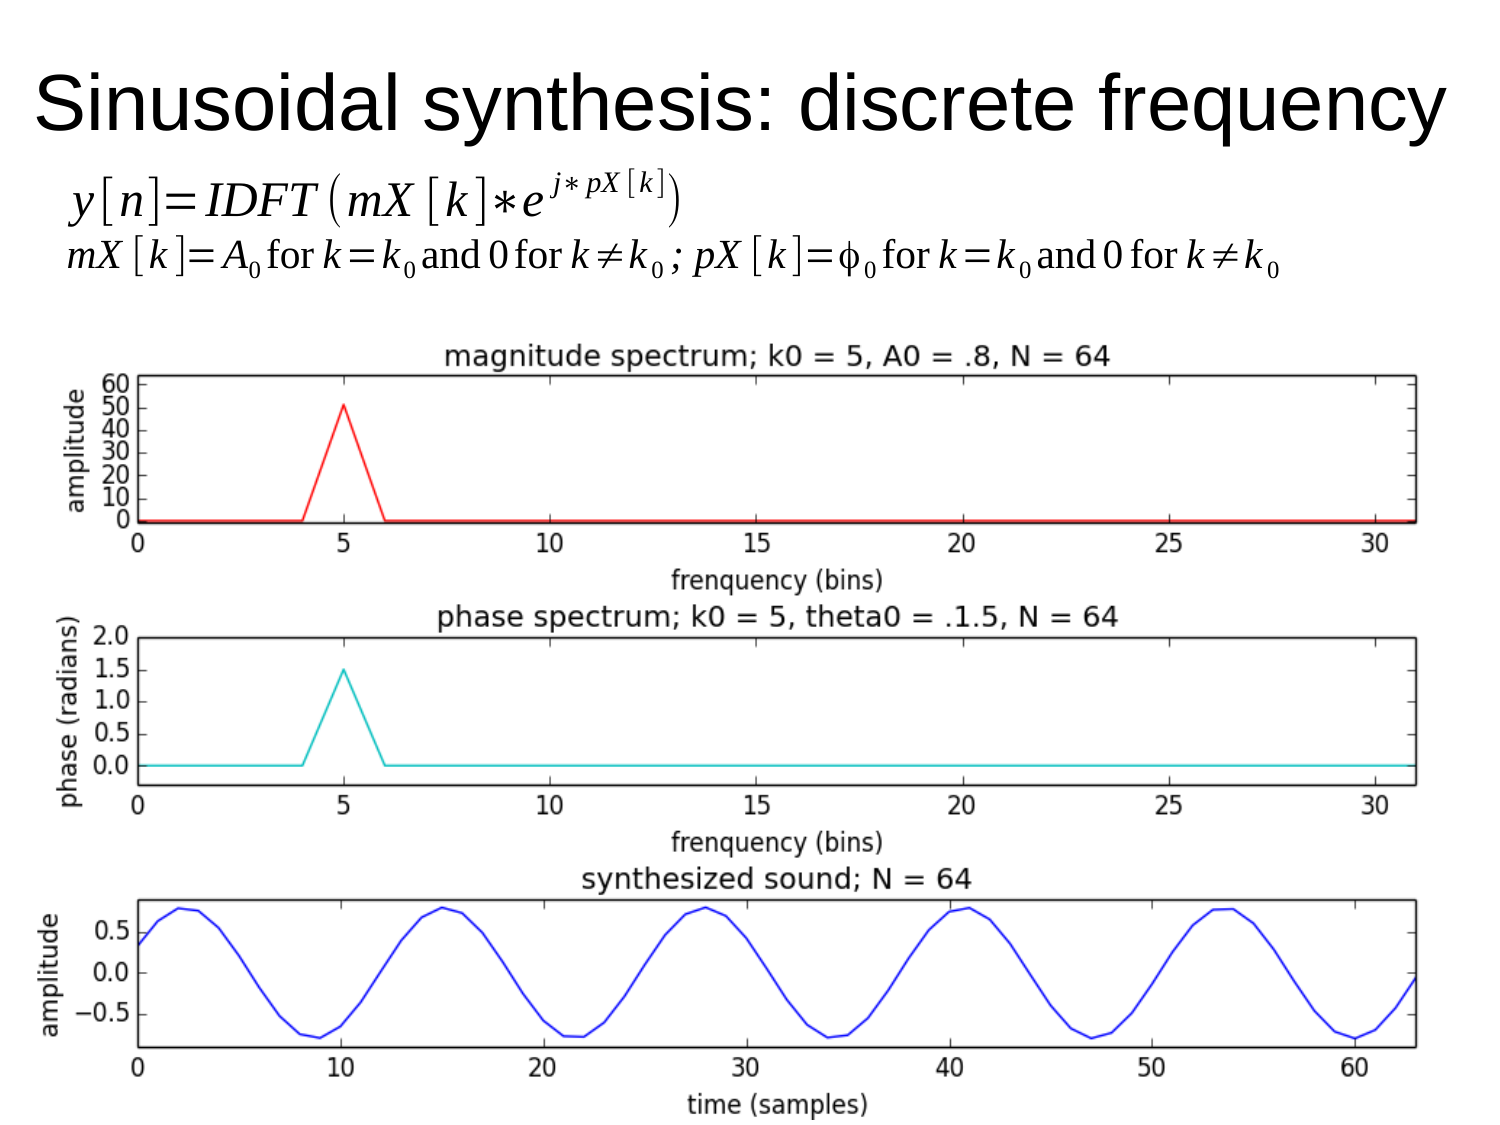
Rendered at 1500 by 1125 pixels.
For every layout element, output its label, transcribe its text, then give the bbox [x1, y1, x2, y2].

chart [60, 164, 1286, 285]
title Sinusoidal synthesis: discrete frequency [33, 9, 1486, 198]
picture [23, 329, 1449, 1121]
